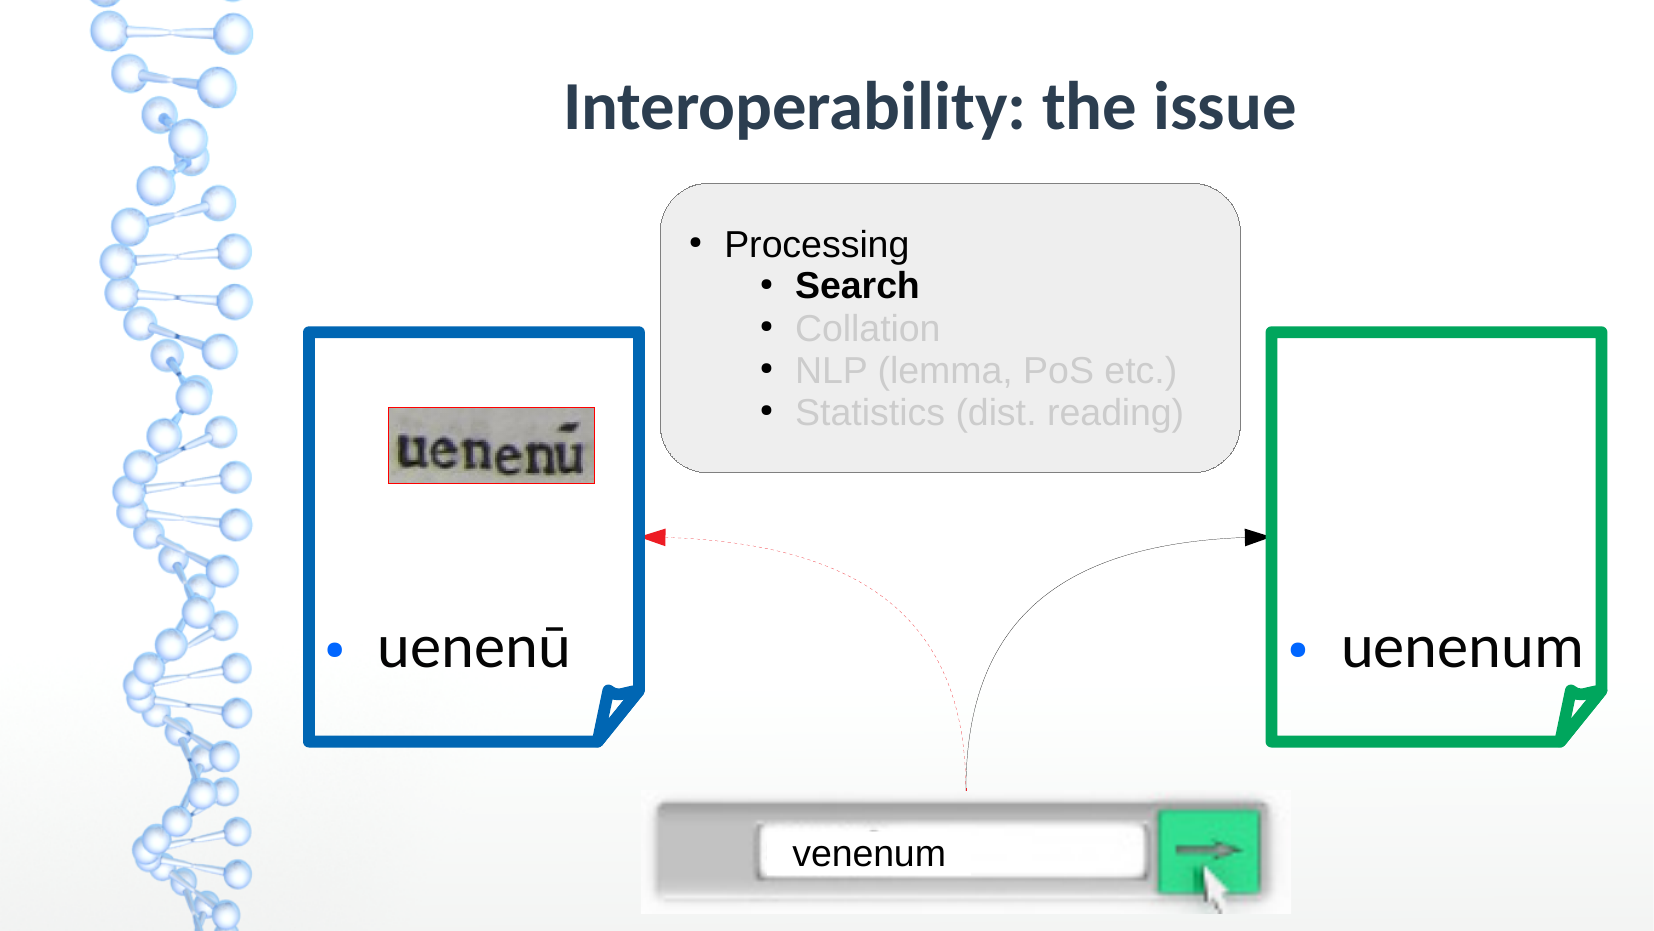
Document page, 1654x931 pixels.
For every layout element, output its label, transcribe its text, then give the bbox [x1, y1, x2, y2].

text_box Processing Search Collation NLP (lemma, PoS etc.) Statistics (dist. reading) [660, 183, 1241, 473]
picture [0, 0, 1654, 931]
text_box venenum [767, 831, 972, 876]
title Interoperability: the issue [265, 35, 1595, 189]
list uenenū [315, 620, 626, 703]
list uenenum [1270, 620, 1590, 703]
